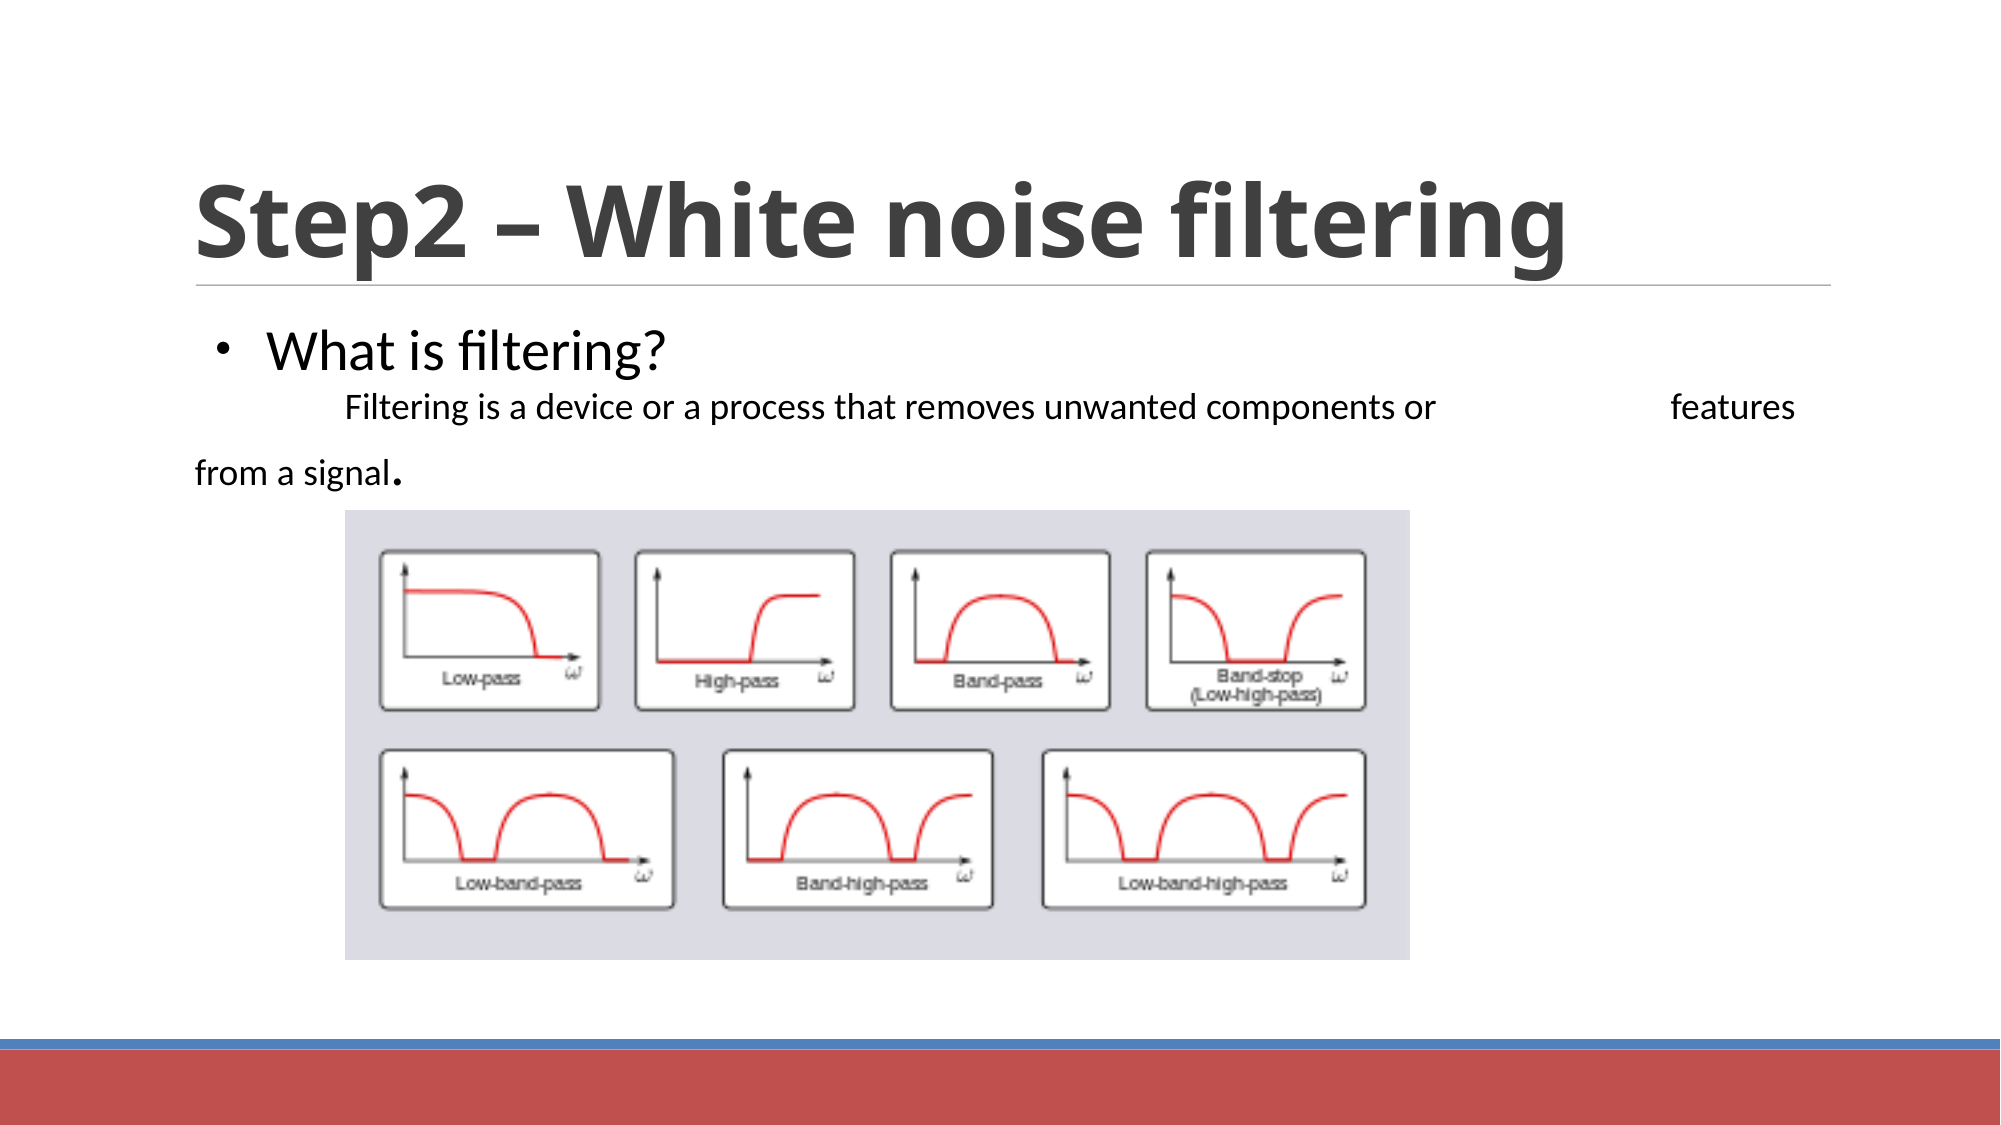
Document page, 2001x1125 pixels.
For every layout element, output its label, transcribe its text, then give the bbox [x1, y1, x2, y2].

text_box ・What is filtering? Filtering is a device or a process that removes unwanted components or features from a signal. [179, 304, 1890, 505]
text_box Step2 – White noise filtering [180, 47, 1830, 285]
picture [345, 510, 1410, 960]
